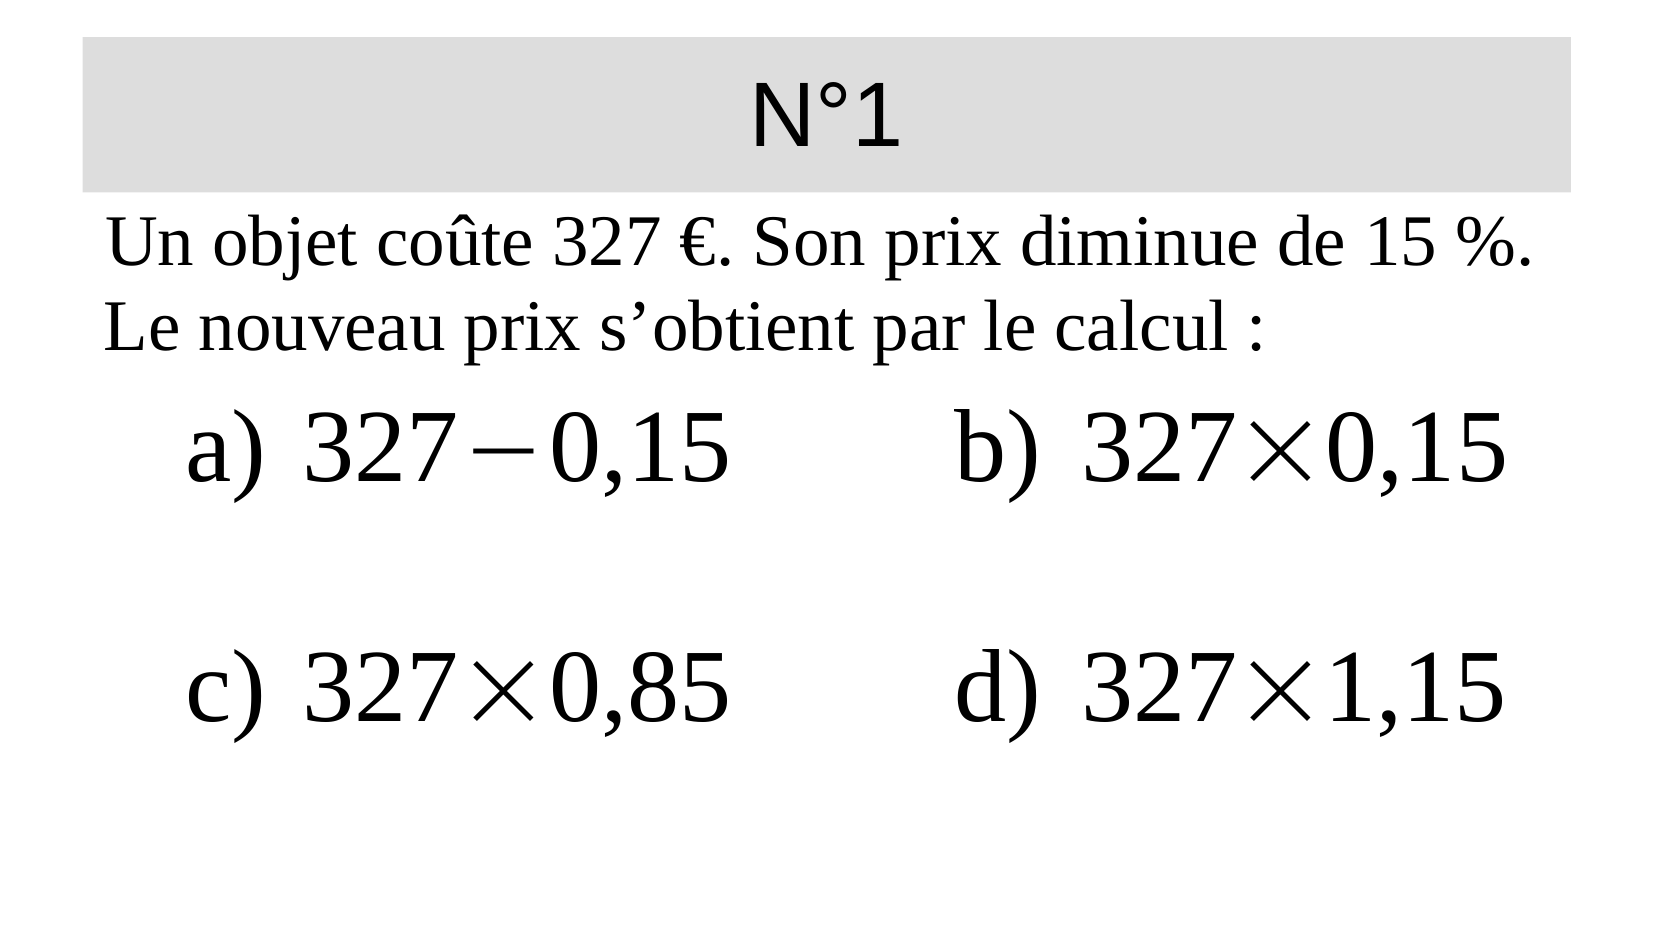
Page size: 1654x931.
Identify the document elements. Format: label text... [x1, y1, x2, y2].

chart [96, 201, 1548, 367]
title N°1 [82, 37, 1571, 193]
chart [177, 388, 1515, 745]
